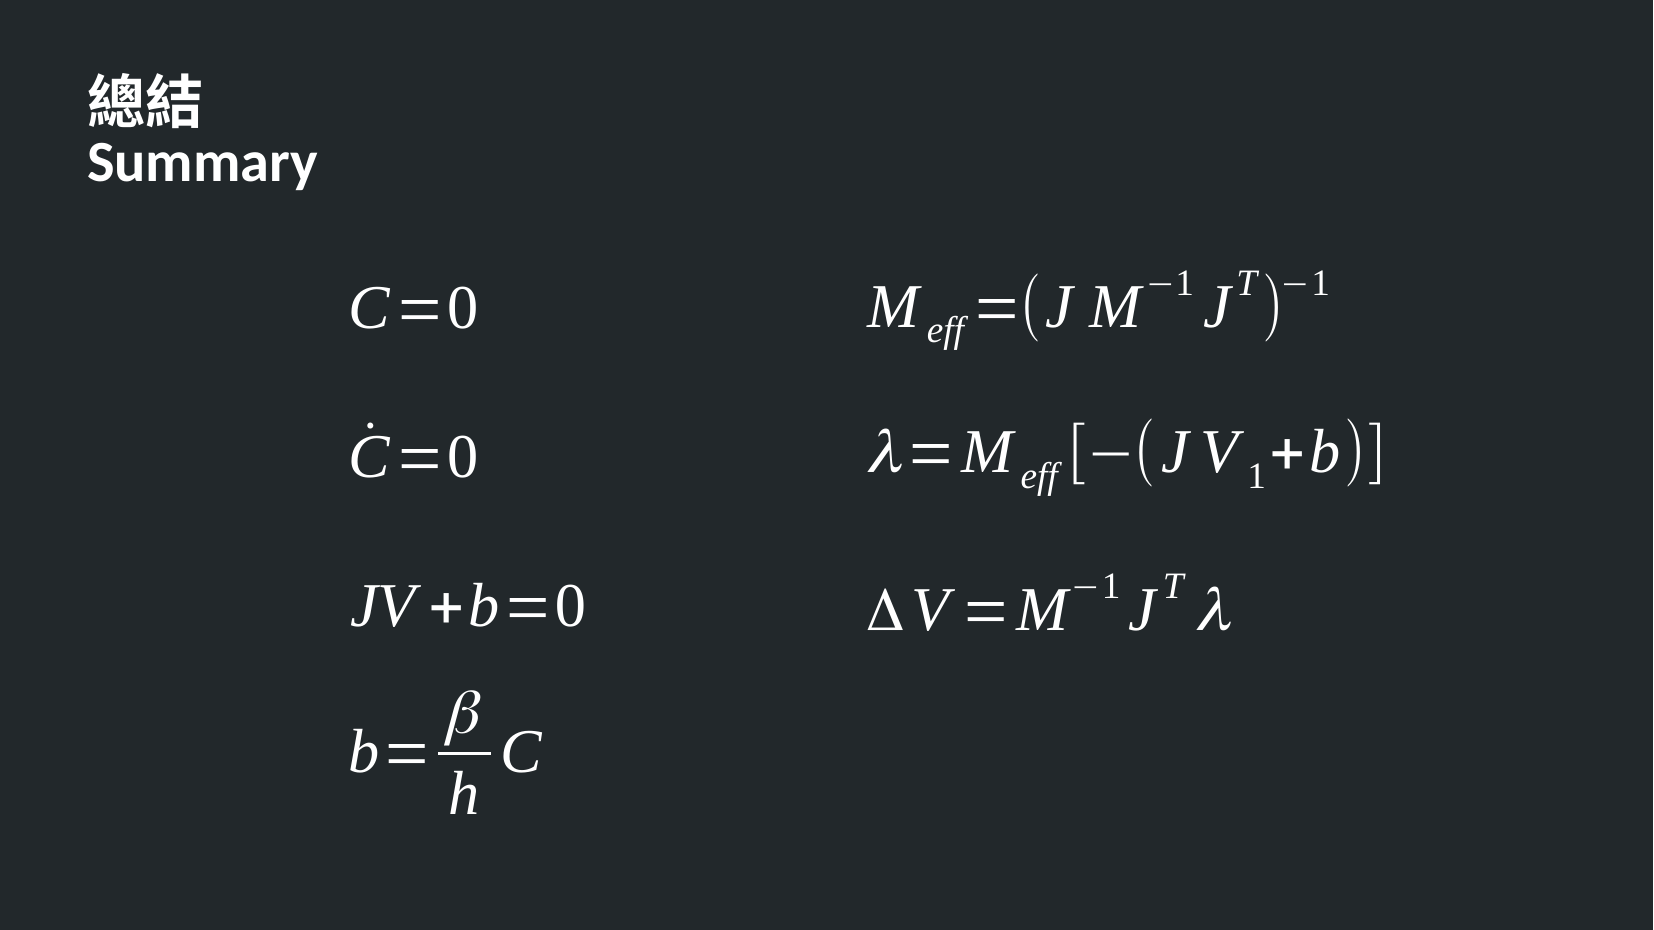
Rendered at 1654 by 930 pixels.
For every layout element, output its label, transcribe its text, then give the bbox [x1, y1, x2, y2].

chart [342, 570, 593, 640]
chart [342, 421, 485, 491]
chart [858, 566, 1241, 644]
text_box 總結 Summary [72, 72, 811, 210]
chart [342, 687, 551, 828]
chart [858, 263, 1336, 351]
chart [858, 416, 1392, 496]
chart [342, 272, 485, 342]
